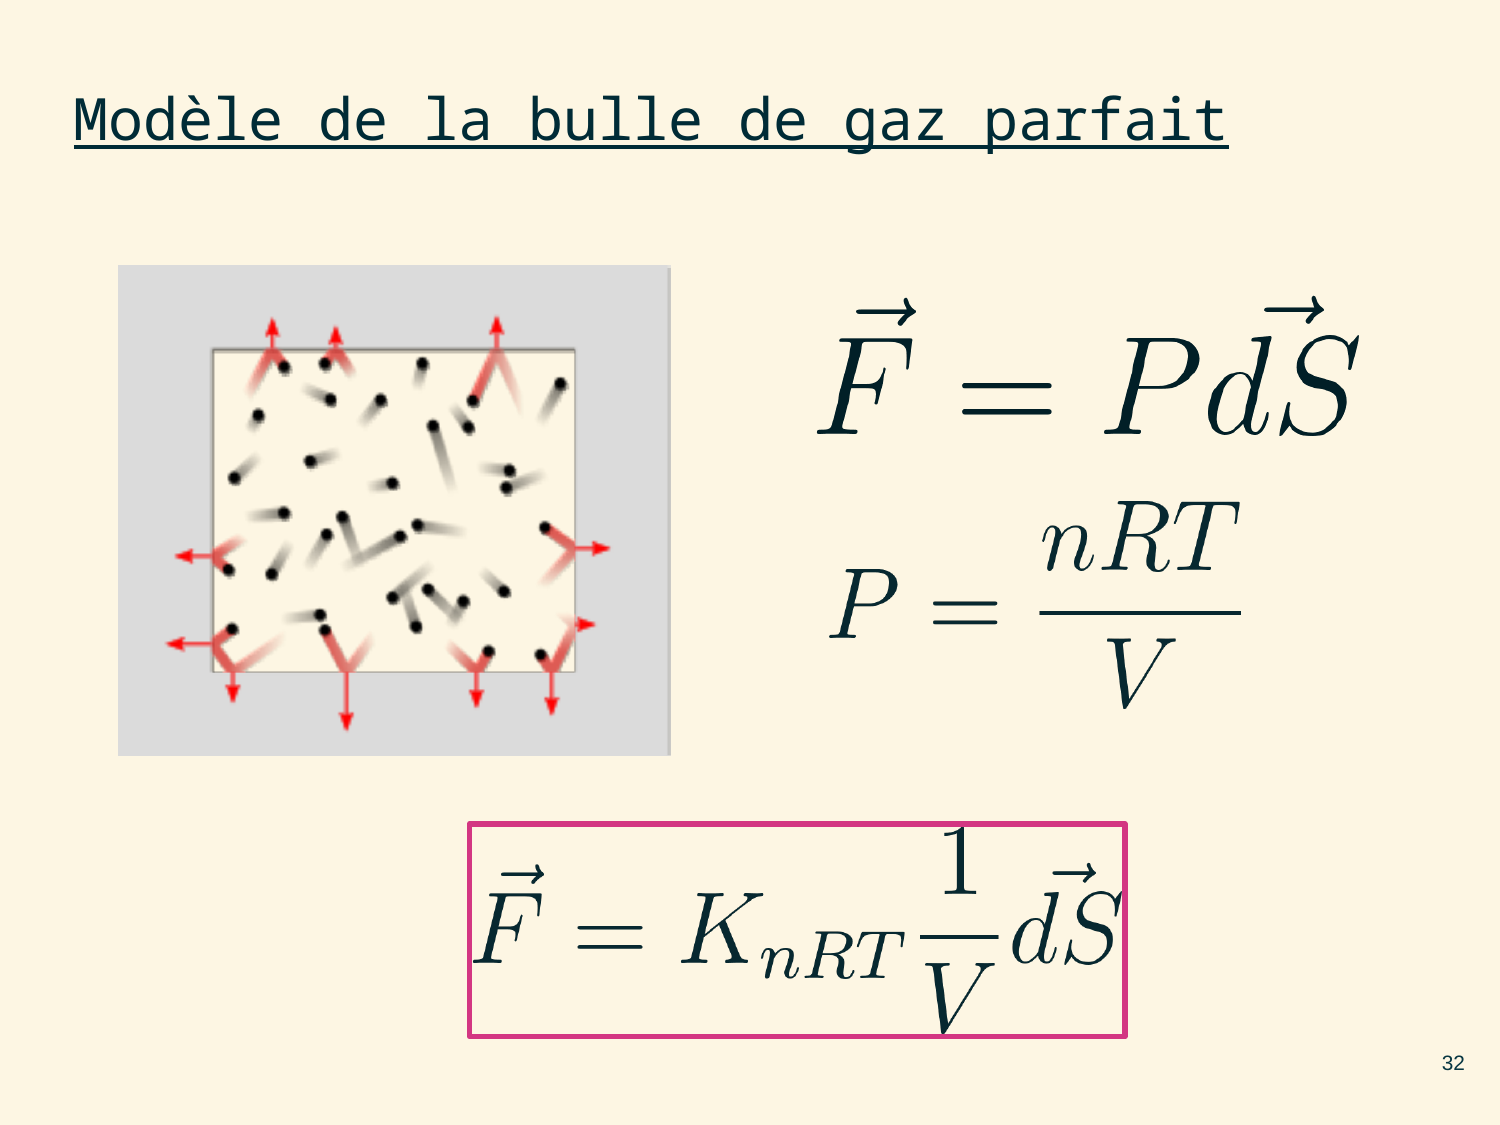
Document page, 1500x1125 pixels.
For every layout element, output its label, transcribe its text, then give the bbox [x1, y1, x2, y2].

picture [829, 501, 1241, 709]
slide_number <numéro> [1389, 1019, 1480, 1106]
title Modèle de la bulle de gaz parfait [58, 63, 1457, 189]
picture [816, 295, 1359, 436]
picture [118, 265, 671, 756]
picture [472, 826, 1122, 1034]
